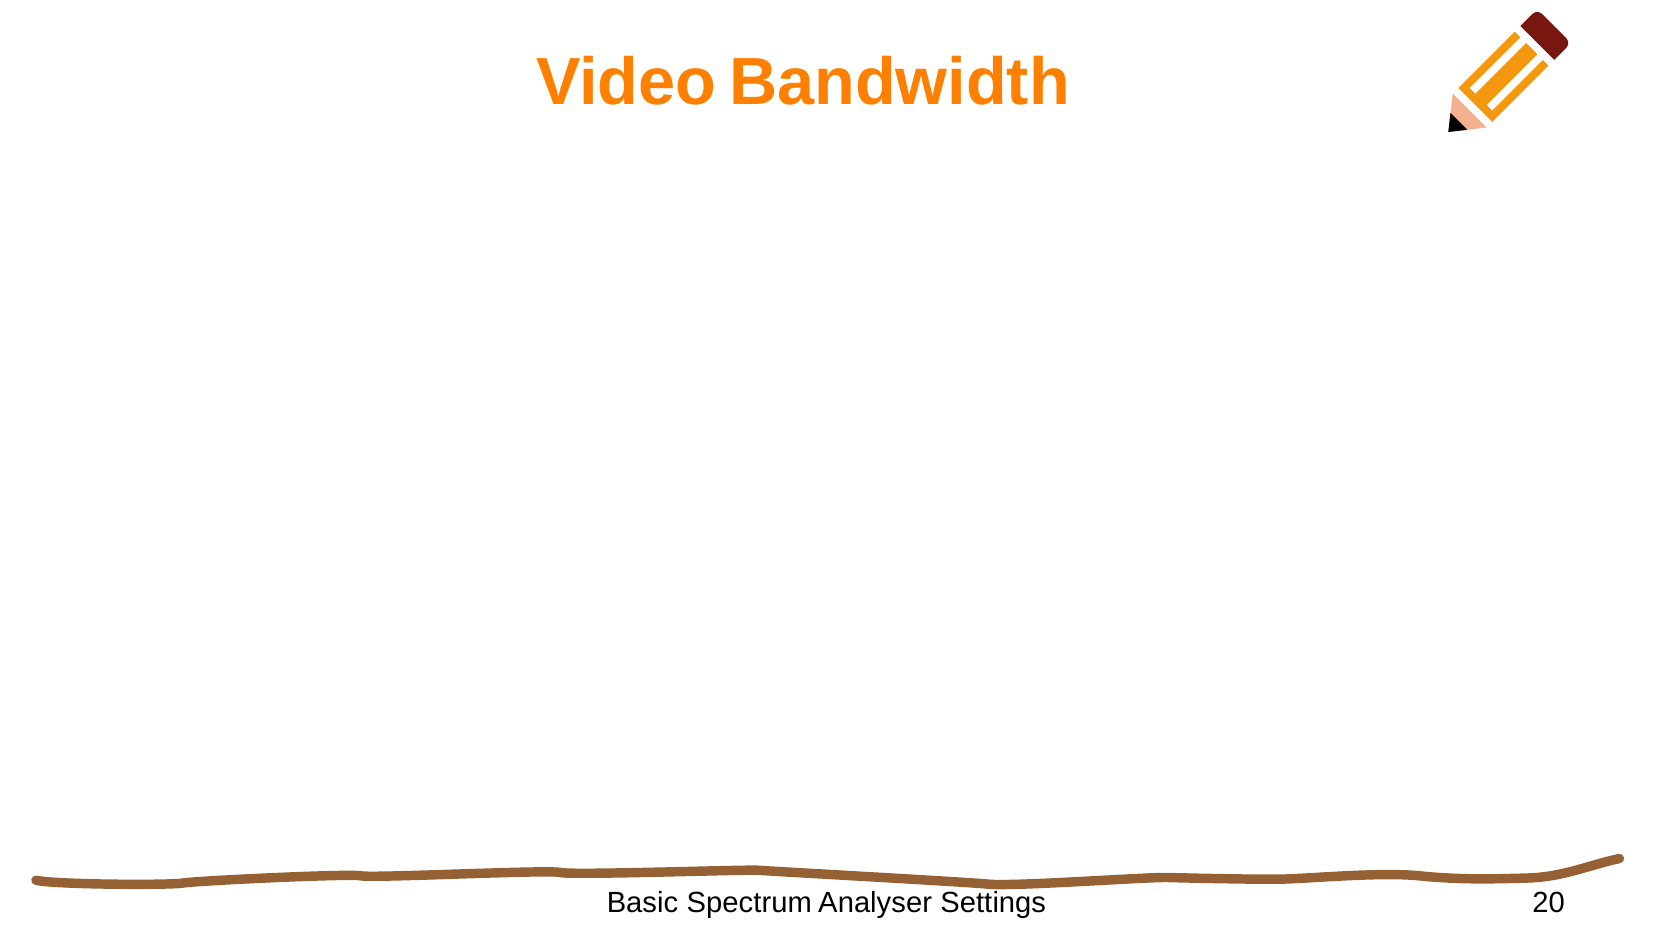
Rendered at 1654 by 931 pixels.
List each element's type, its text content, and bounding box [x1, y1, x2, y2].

title Video Bandwidth [88, 29, 1447, 133]
